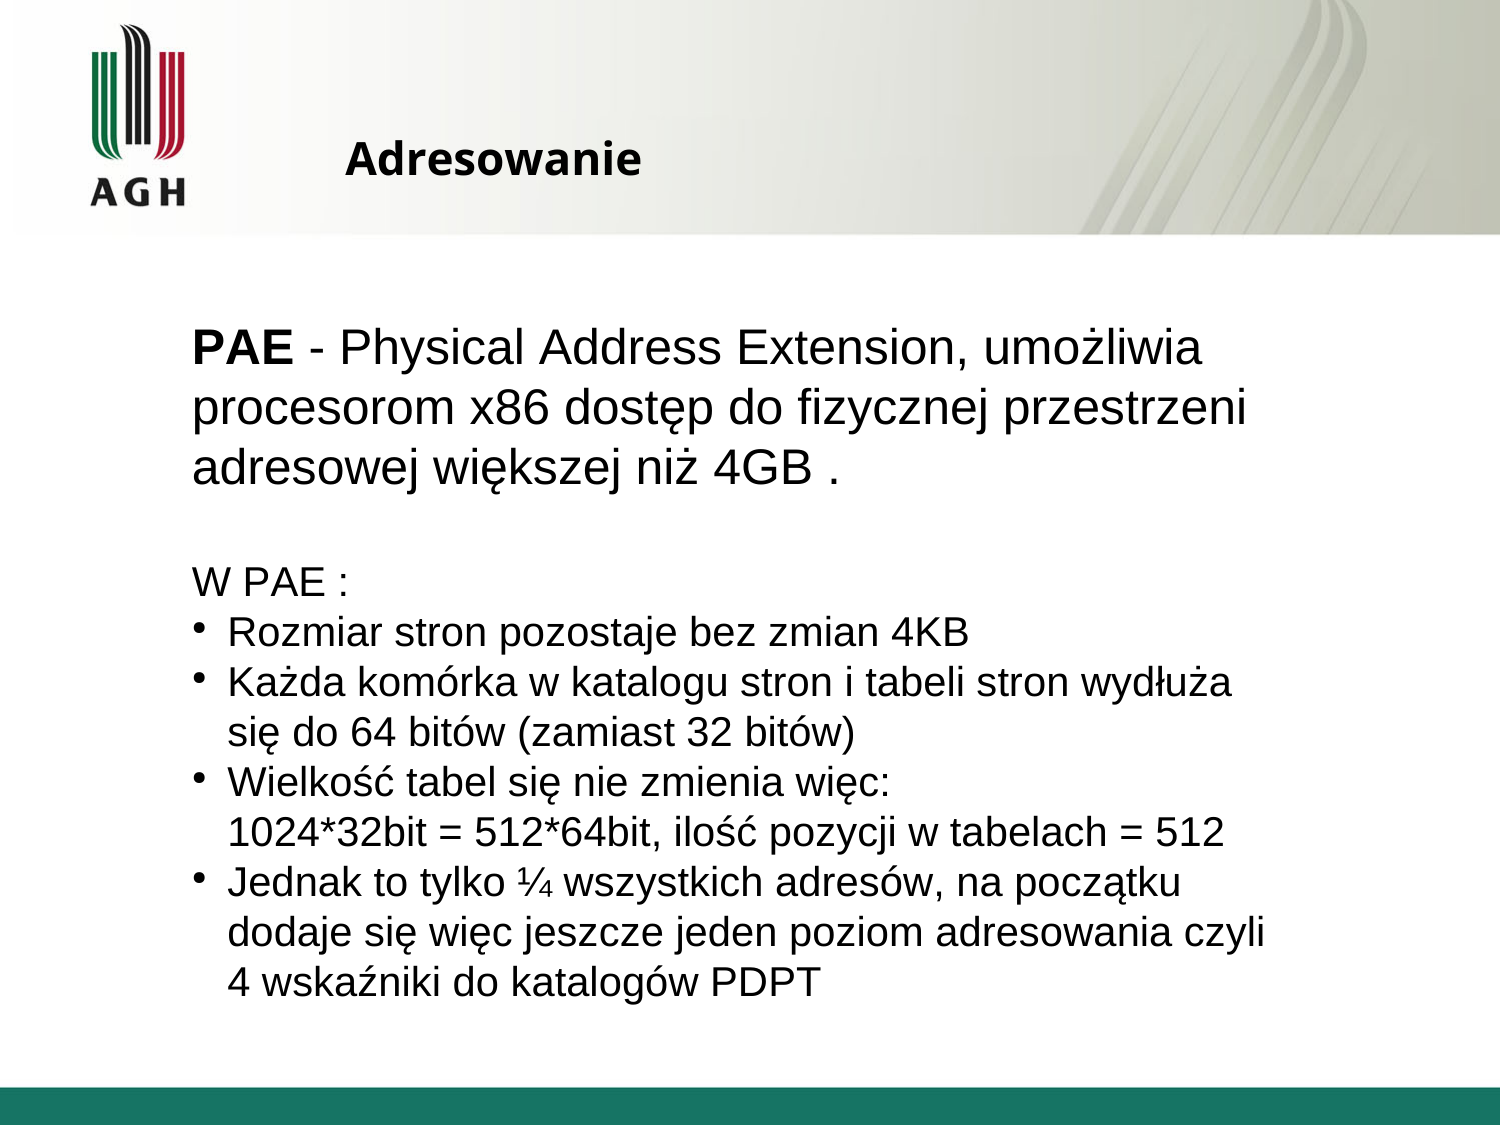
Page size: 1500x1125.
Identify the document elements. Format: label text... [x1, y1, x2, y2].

picture [0, 0, 1500, 1125]
title Adresowanie [330, 94, 1312, 221]
text_box PAE - Physical Address Extension, umożliwia procesorom x86 dostęp do fizycznej przestrzeni adresowej większej niż 4GB . W PAE : Rozmiar stron pozostaje bez zmian 4KB Każda komórka w katalogu stron i tabeli stron wydłuża się do 64 bitów (zamiast 32 bitów) Wielkość tabel się nie zmienia więc: 1024*32bit = 512*64bit, ilość pozycji w tabelach = 512 Jednak to tylko ¼ wszystkich adresów, na początku dodaje się więc jeszcze jeden poziom adresowania czyli 4 wskaźniki do katalogów PDPT [177, 307, 1300, 1013]
